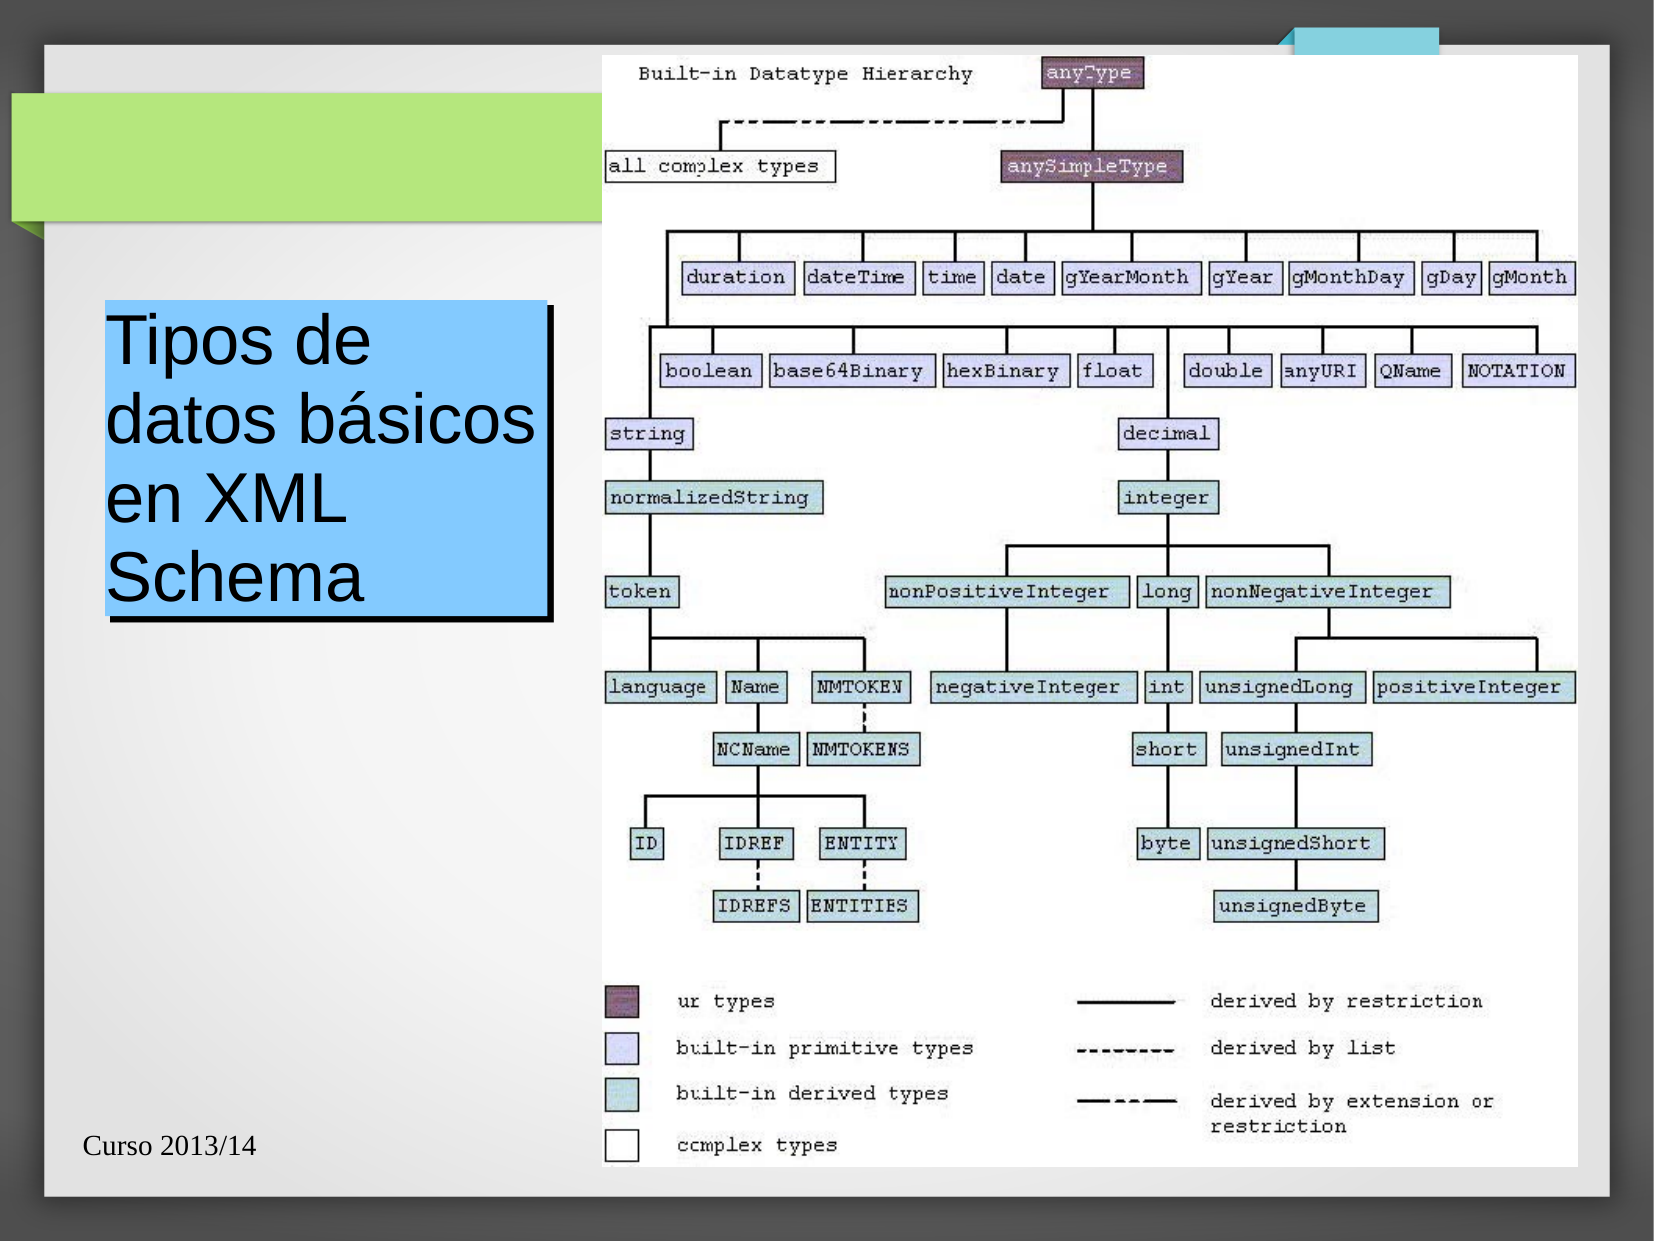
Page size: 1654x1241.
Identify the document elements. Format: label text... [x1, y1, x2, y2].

title Tipos de datos básicos en XML Schema [105, 300, 548, 617]
picture [0, 0, 1654, 1241]
